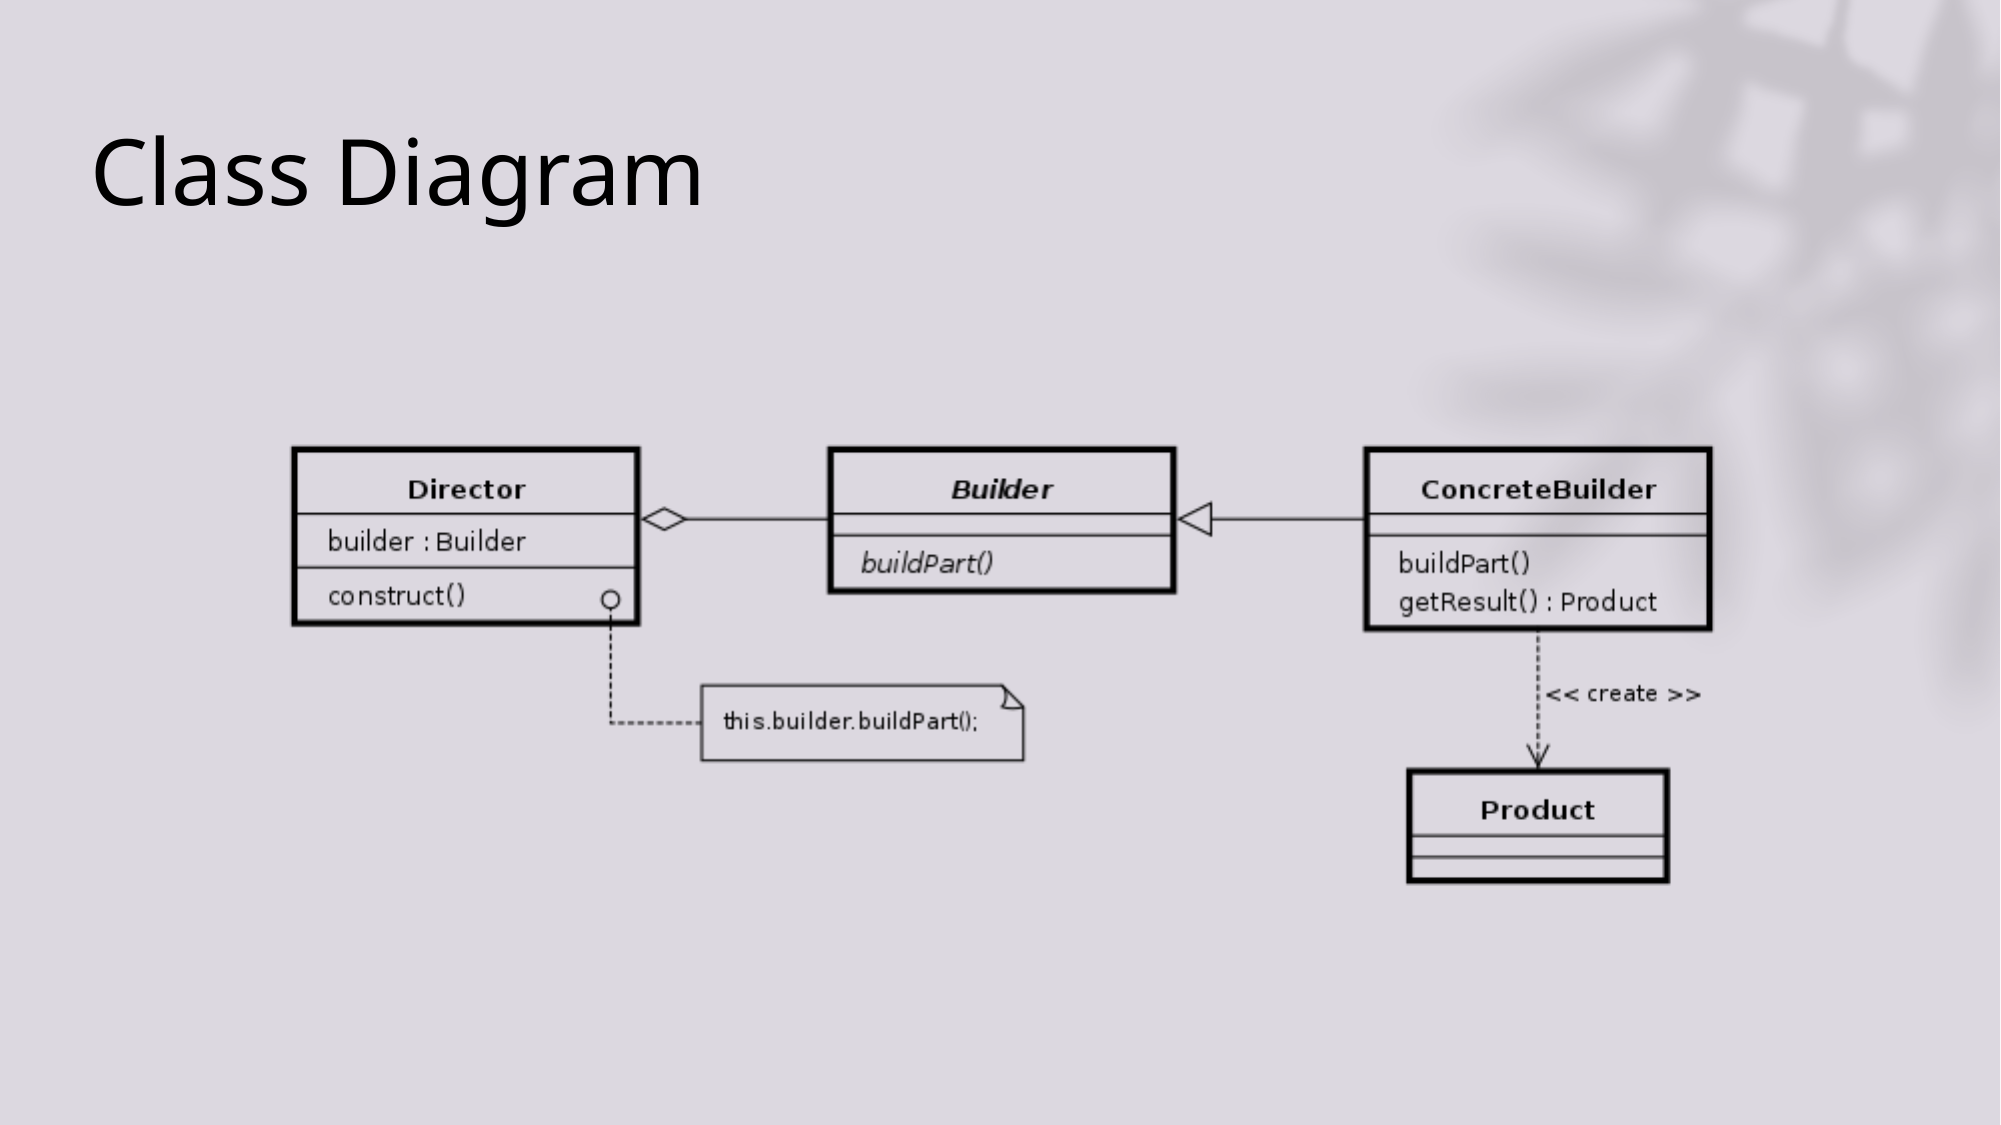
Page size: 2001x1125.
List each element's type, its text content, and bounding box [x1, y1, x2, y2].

title Class Diagram [75, 60, 1863, 278]
picture [252, 407, 1753, 922]
